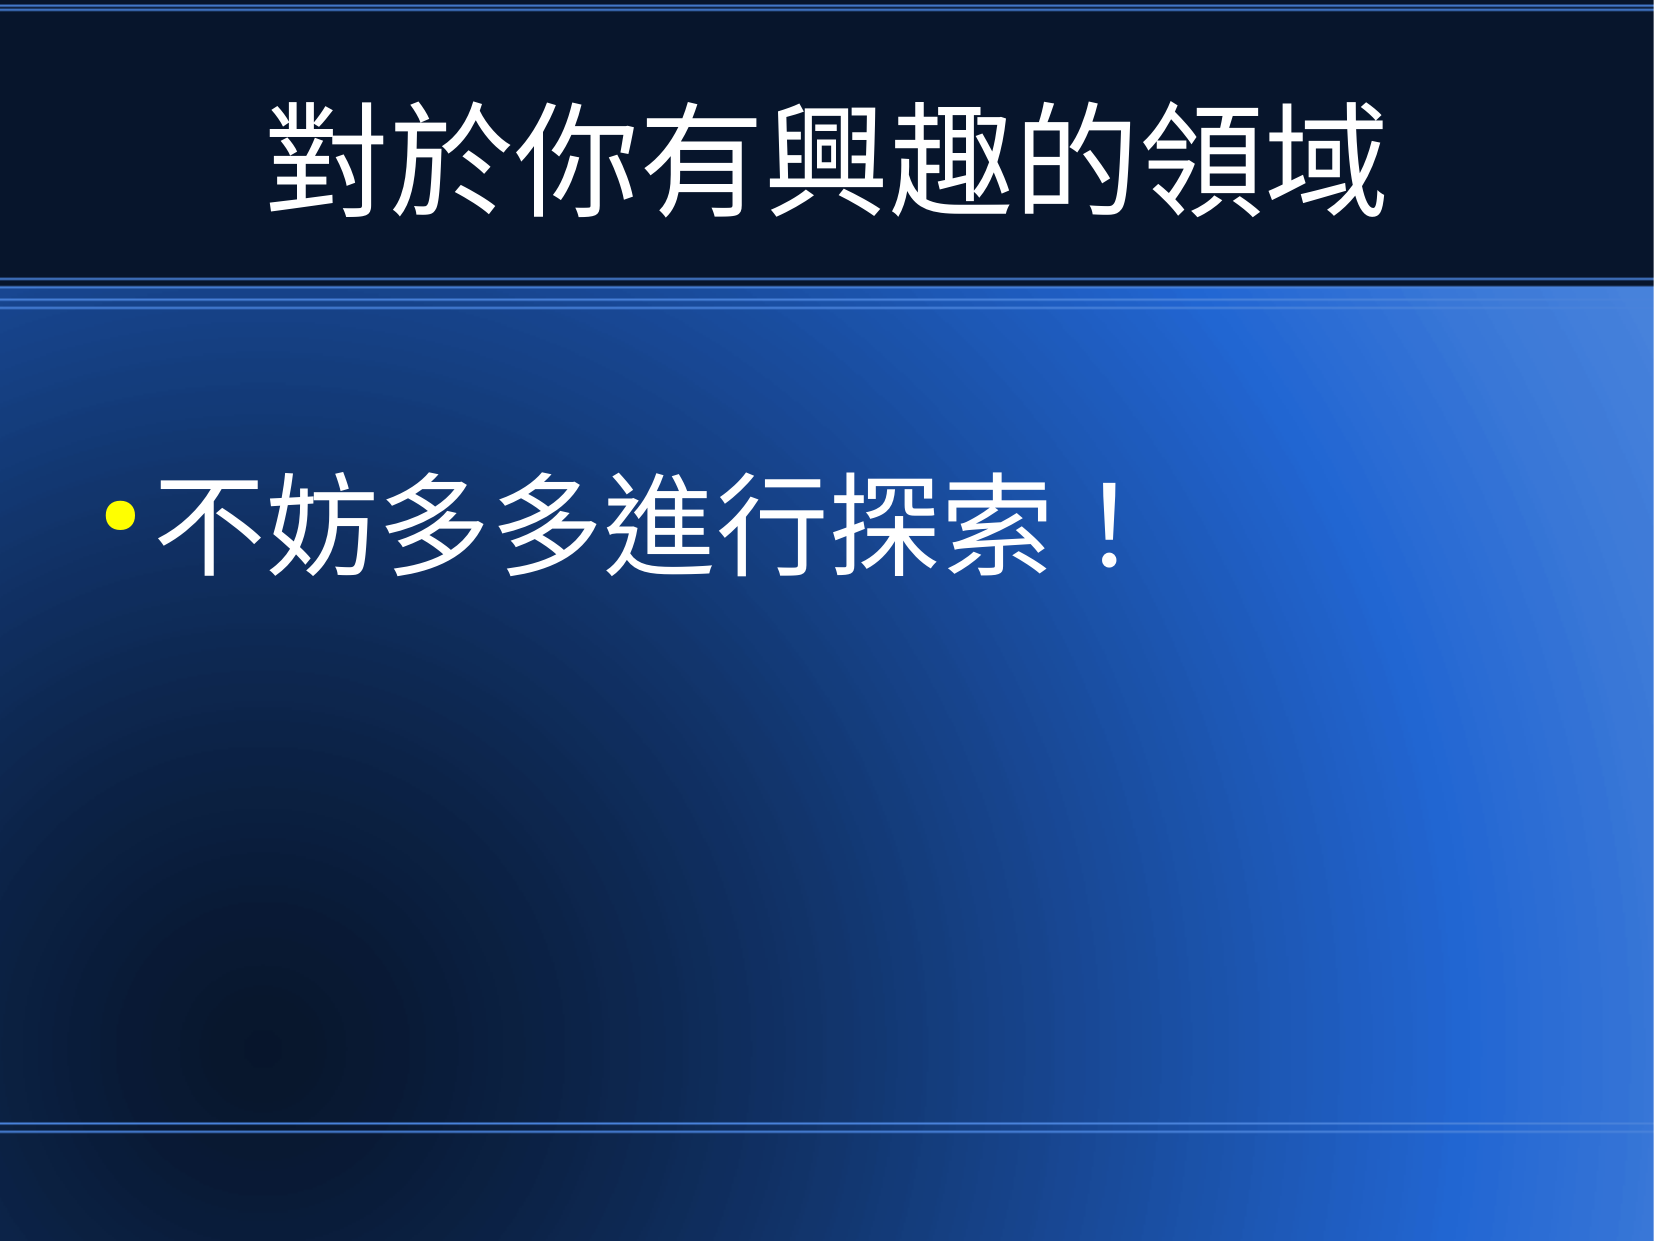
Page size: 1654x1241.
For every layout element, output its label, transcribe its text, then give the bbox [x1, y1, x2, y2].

list 不妨多多進行探索！ [82, 355, 1571, 1241]
picture [0, 0, 1654, 1241]
title 對於你有興趣的領域 [82, 49, 1571, 257]
